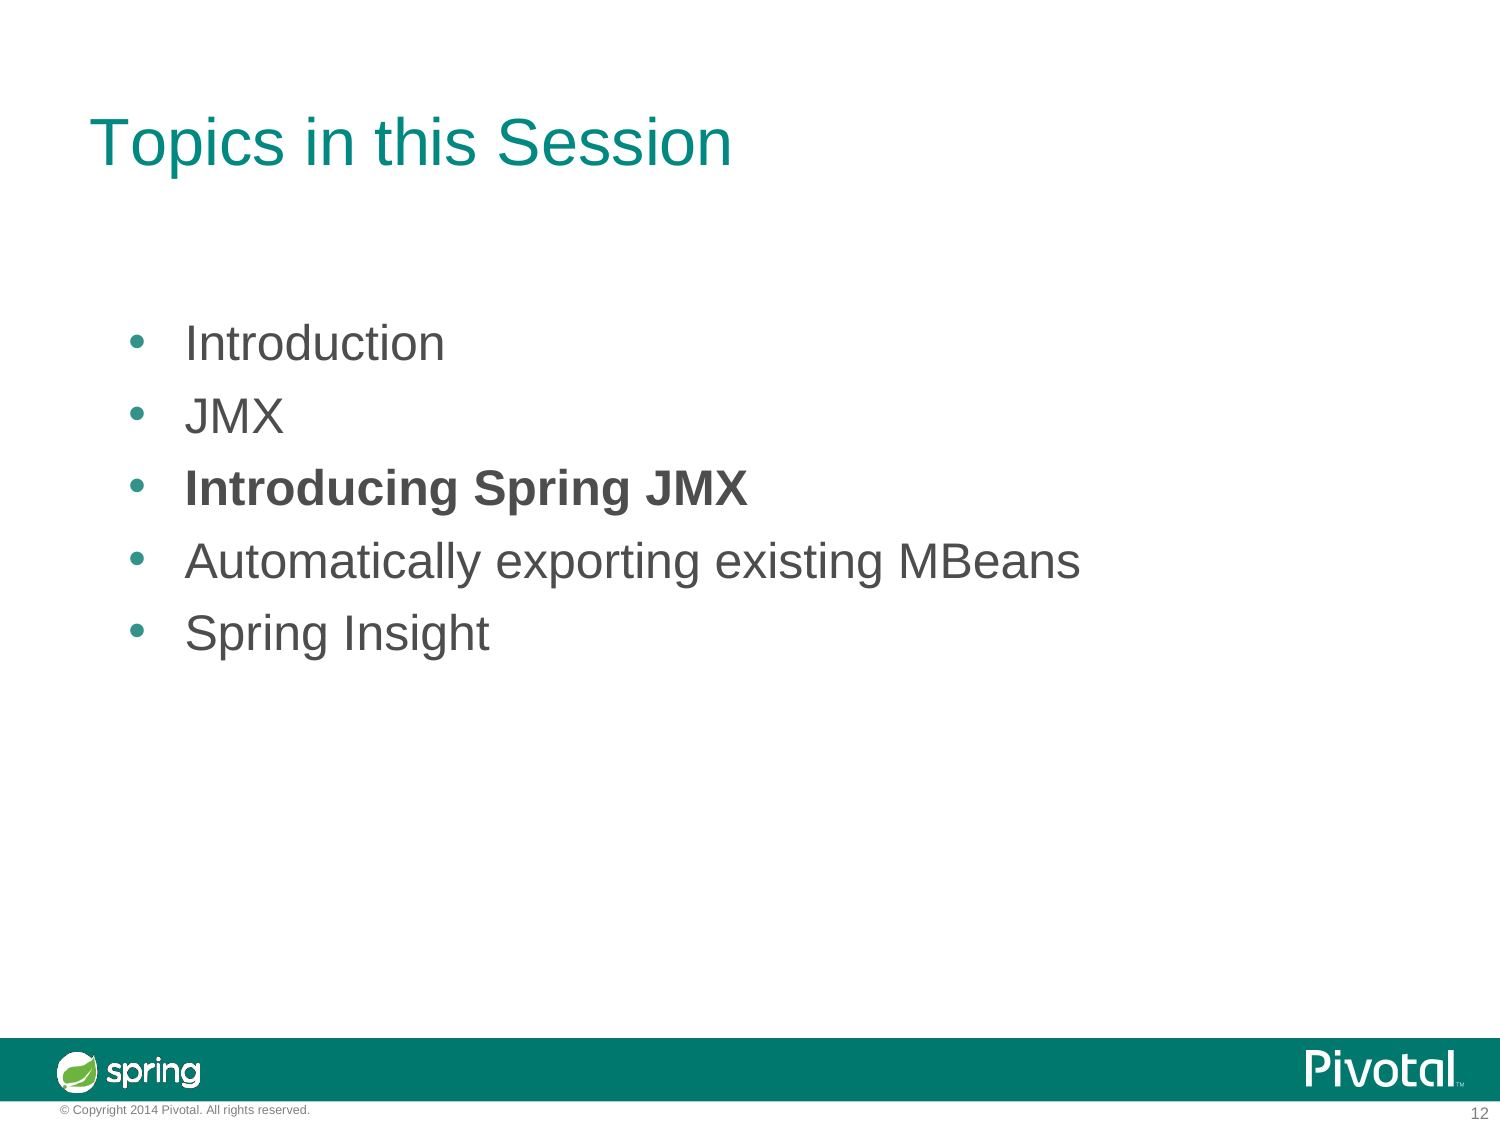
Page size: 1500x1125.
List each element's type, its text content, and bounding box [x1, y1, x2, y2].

picture [32, 1041, 210, 1103]
list Introduction JMX Introducing Spring JMX Automatically exporting existing MBeans Spring Insight [113, 303, 1500, 1034]
title Topics in this Session [75, 45, 1426, 233]
picture [1306, 1050, 1464, 1087]
